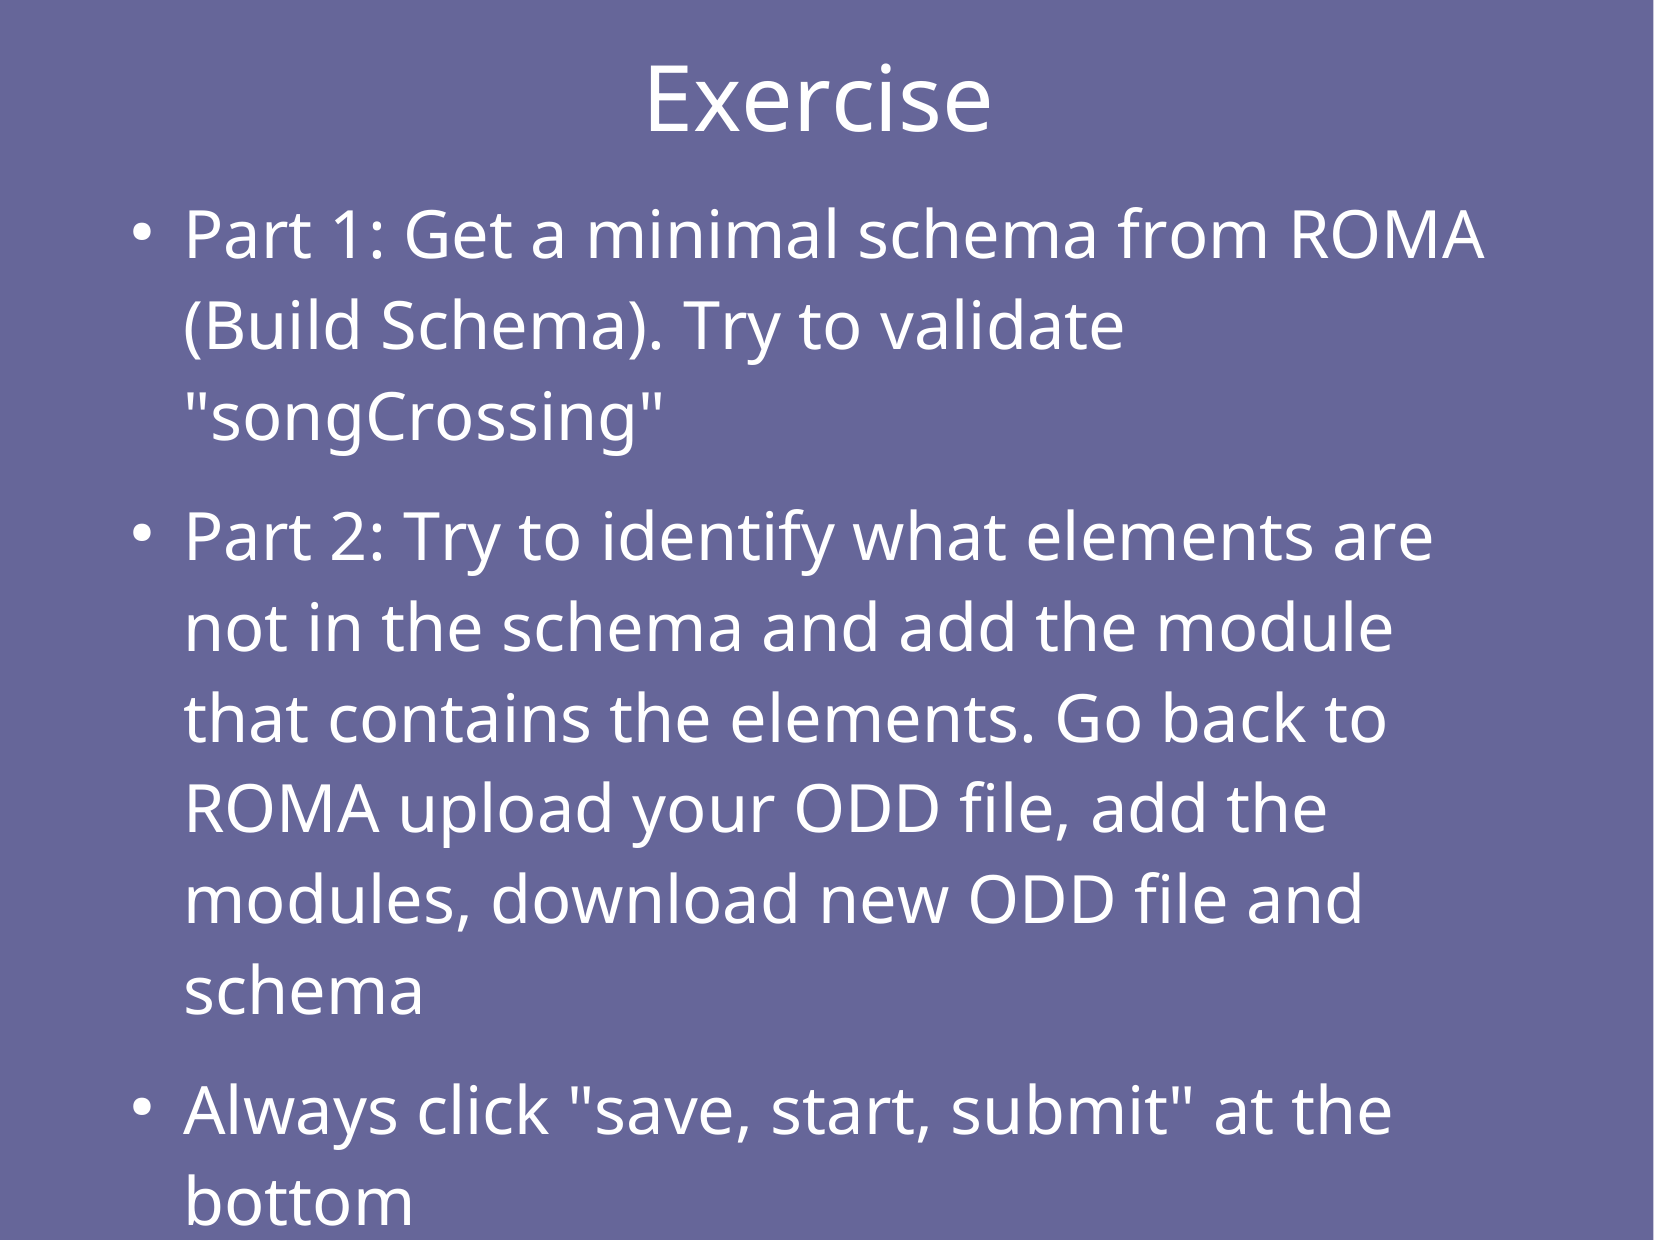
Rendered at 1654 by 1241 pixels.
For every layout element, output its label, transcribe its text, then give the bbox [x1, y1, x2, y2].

list Part 1: Get a minimal schema from ROMA (Build Schema). Try to validate "songCrossing" Part 2: Try to identify what elements are not in the schema and add the module that contains the elements. Go back to ROMA upload your ODD file, add the modules, download new ODD file and schema Always click "save, start, submit" at the bottom [112, 193, 1525, 1140]
title Exercise [112, 0, 1525, 193]
